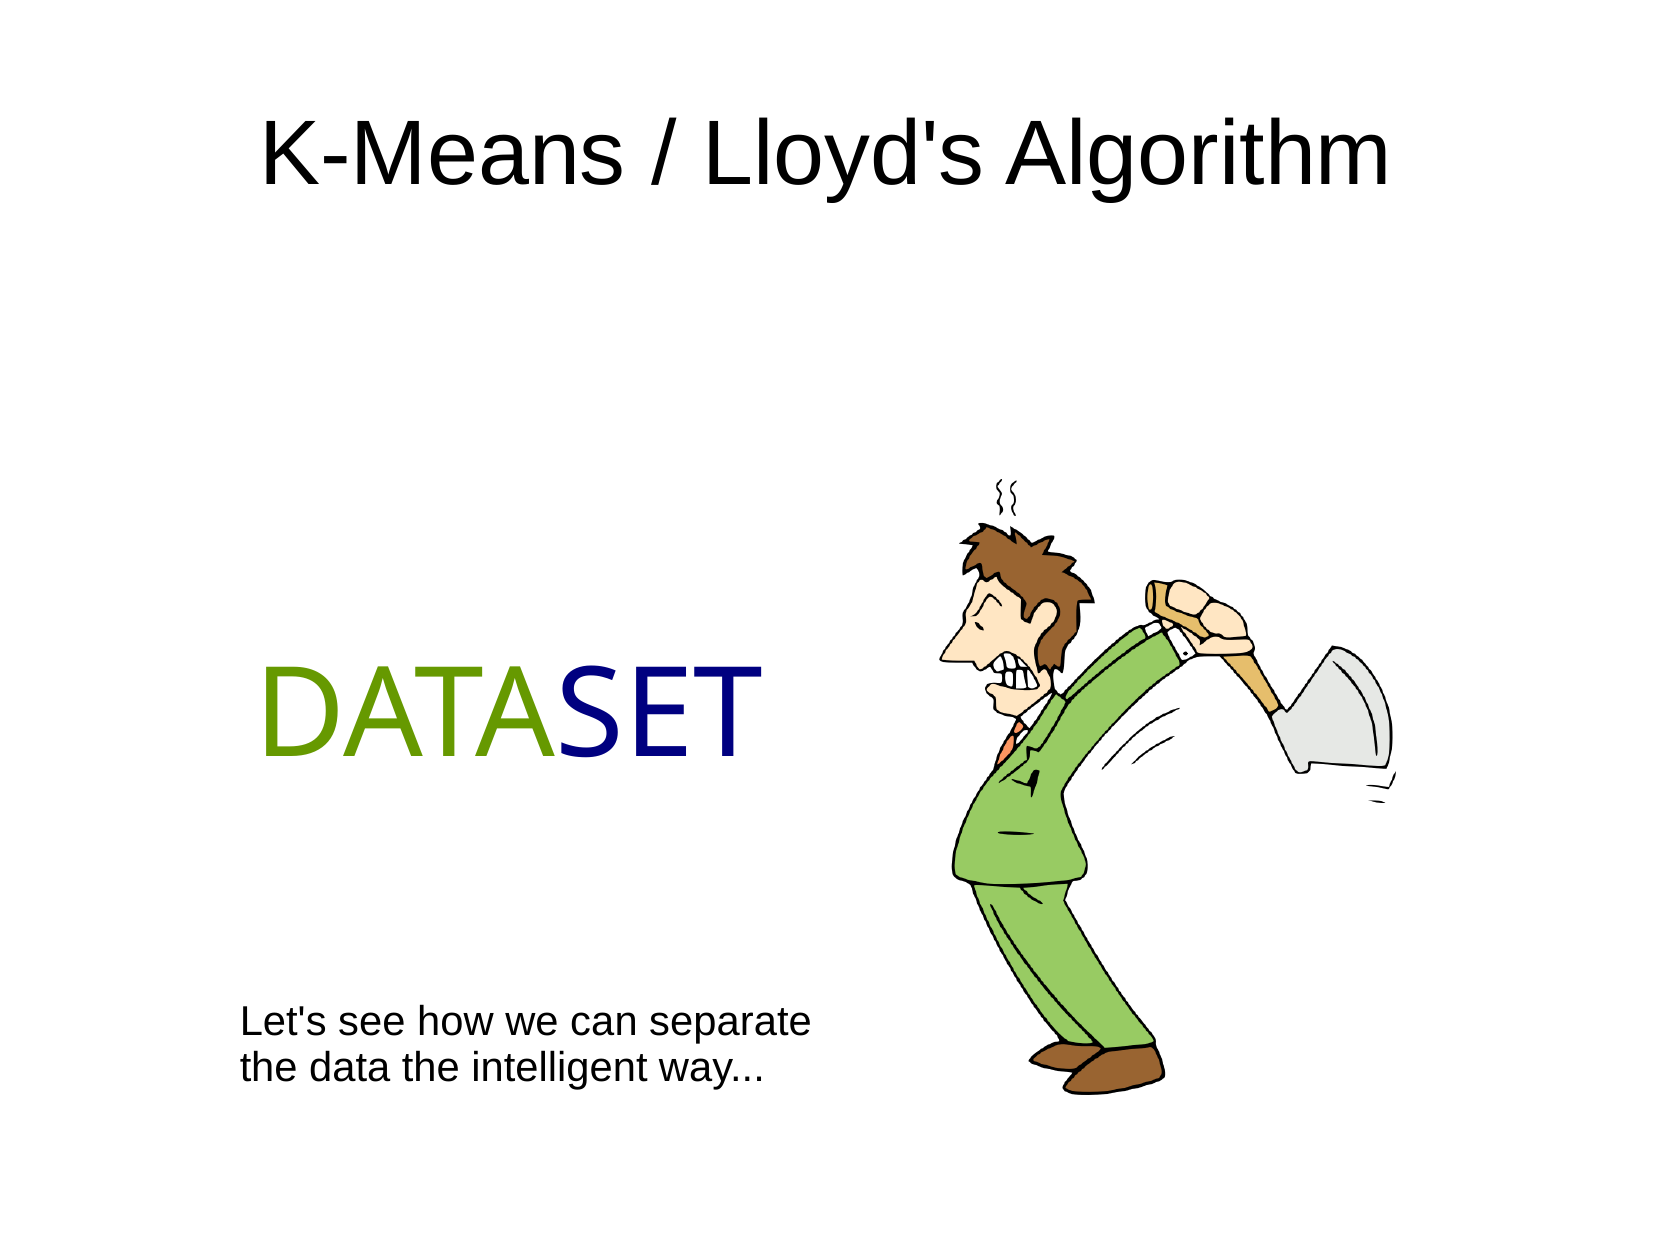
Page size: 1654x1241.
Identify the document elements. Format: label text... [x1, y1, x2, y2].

text_box Let's see how we can separate the data the intelligent way... [225, 990, 828, 1099]
title K-Means / Lloyd's Algorithm [82, 49, 1571, 257]
picture [939, 479, 1396, 1096]
text_box DATASET [240, 615, 901, 771]
